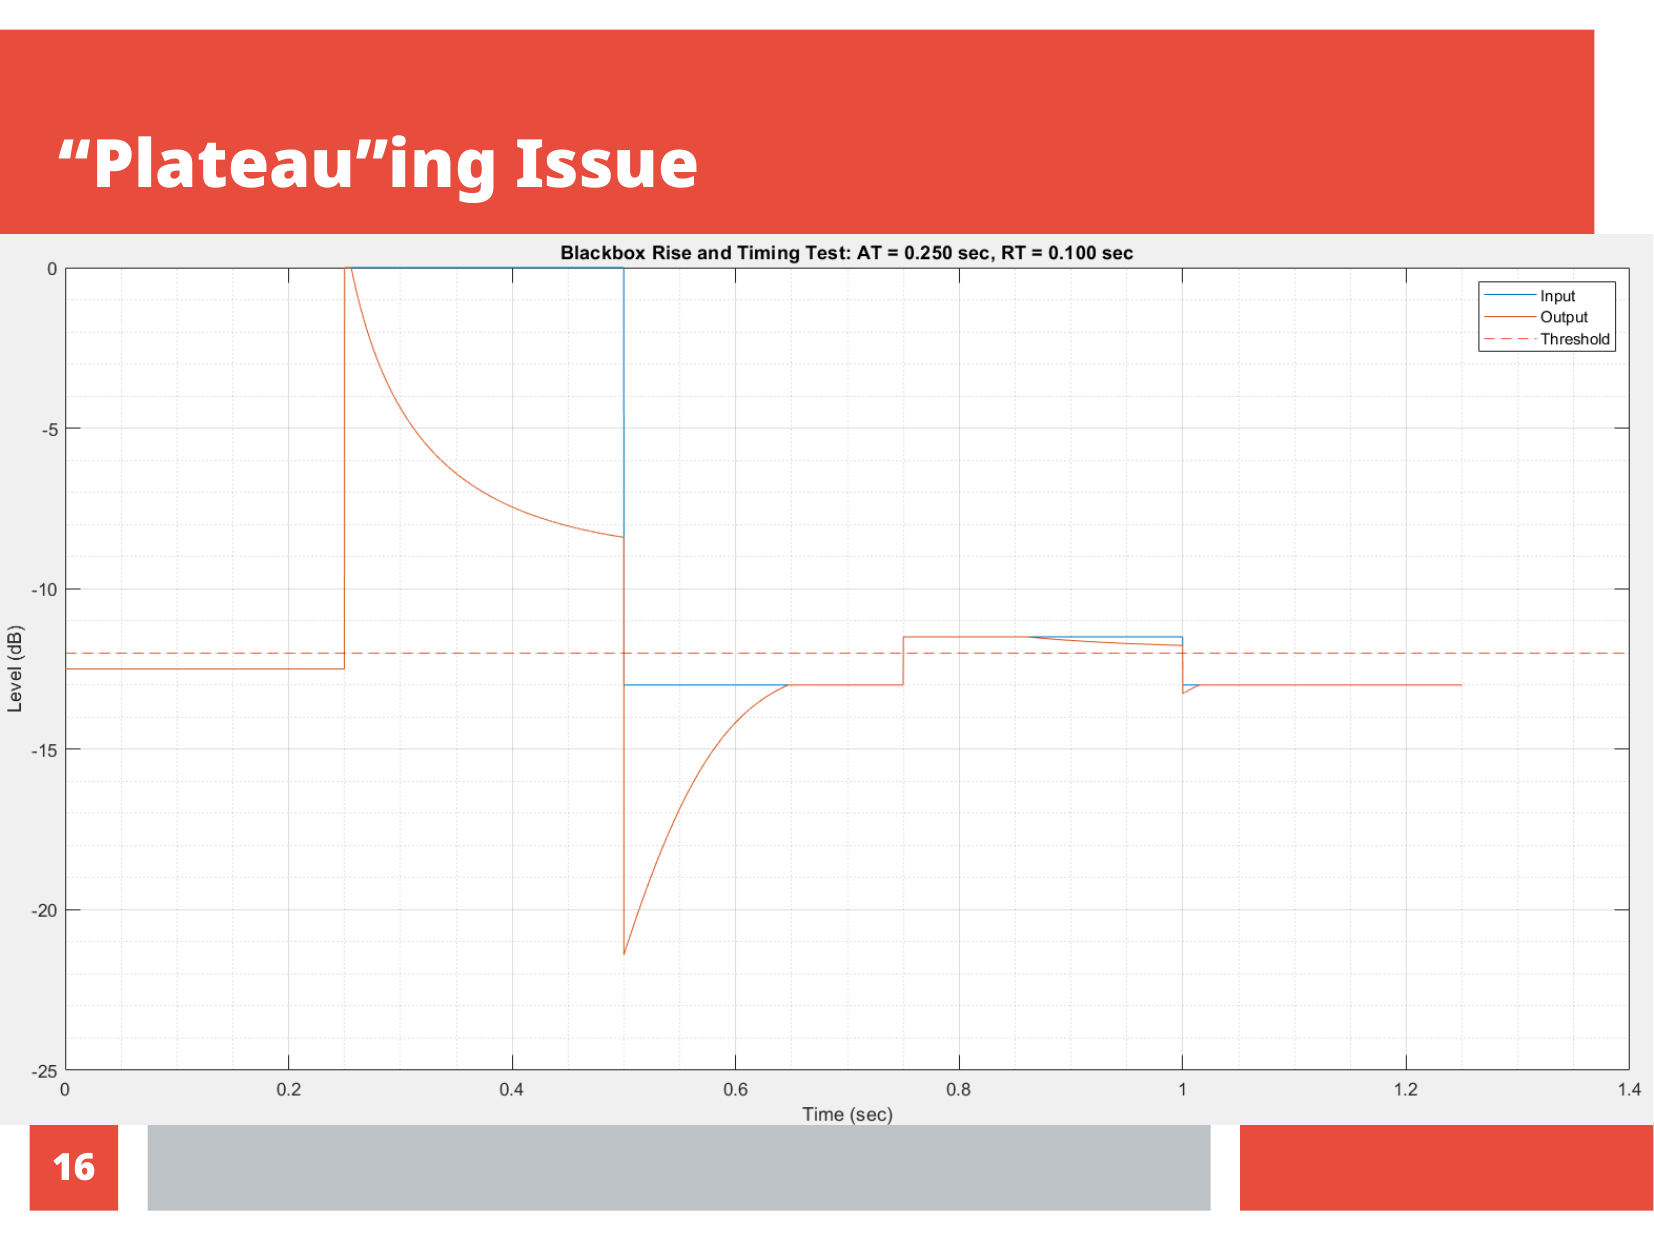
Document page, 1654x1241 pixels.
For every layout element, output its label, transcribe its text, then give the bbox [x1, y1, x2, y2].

picture [0, 234, 1654, 1125]
title “Plateau”ing Issue [59, 59, 1595, 207]
